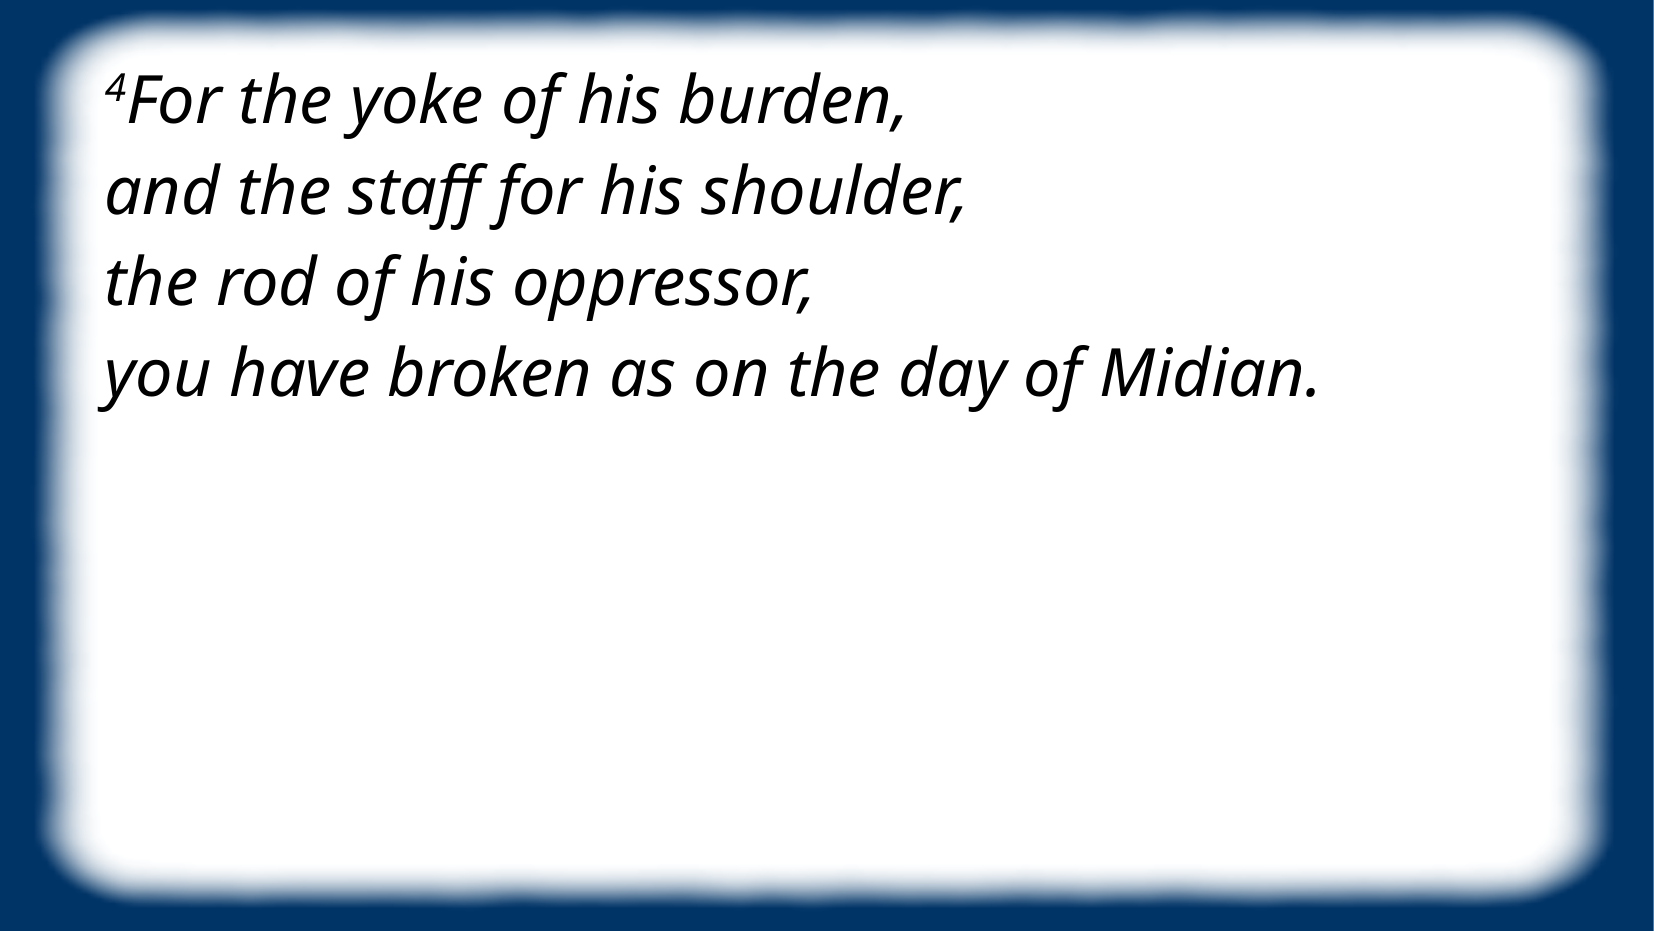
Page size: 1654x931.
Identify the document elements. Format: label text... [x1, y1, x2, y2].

picture [0, 0, 1654, 931]
text_box 4For the yoke of his burden, and the staff for his shoulder, the rod of his oppressor, you have broken as on the day of Midian. [90, 45, 1561, 436]
